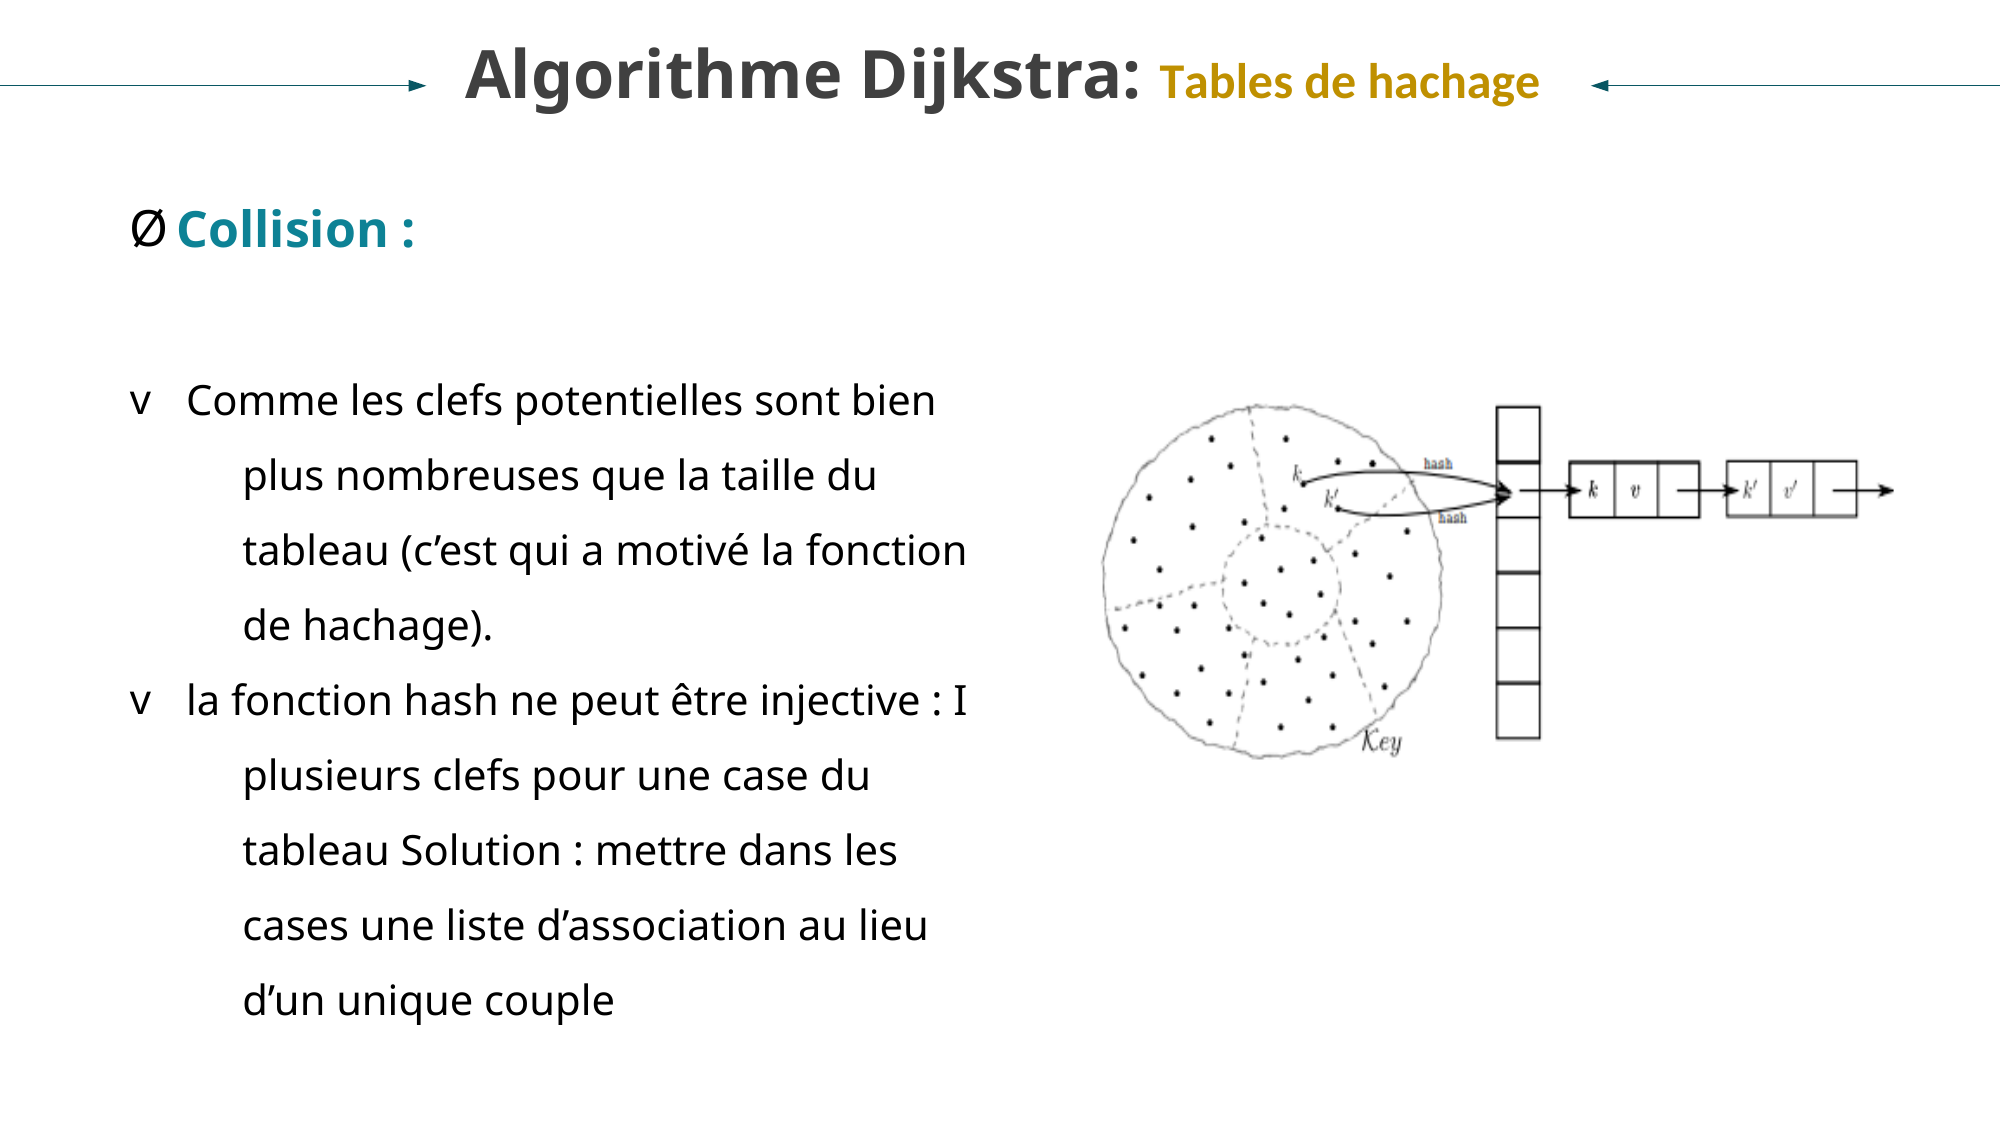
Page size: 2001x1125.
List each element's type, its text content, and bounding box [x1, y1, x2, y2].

text_box Collision : [114, 189, 1560, 266]
text_box Algorithme Dijkstra: Tables de hachage [267, 41, 1750, 115]
picture [1071, 265, 1911, 958]
text_box Comme les clefs potentielles sont bien plus nombreuses que la taille du tableau (c’est qui a motivé la fonction de hachage). la fonction hash ne peut être injective : I plusieurs clefs pour une case du tableau Solution : mettre dans les cases une liste d’association au lieu d’un unique couple [114, 341, 1001, 877]
